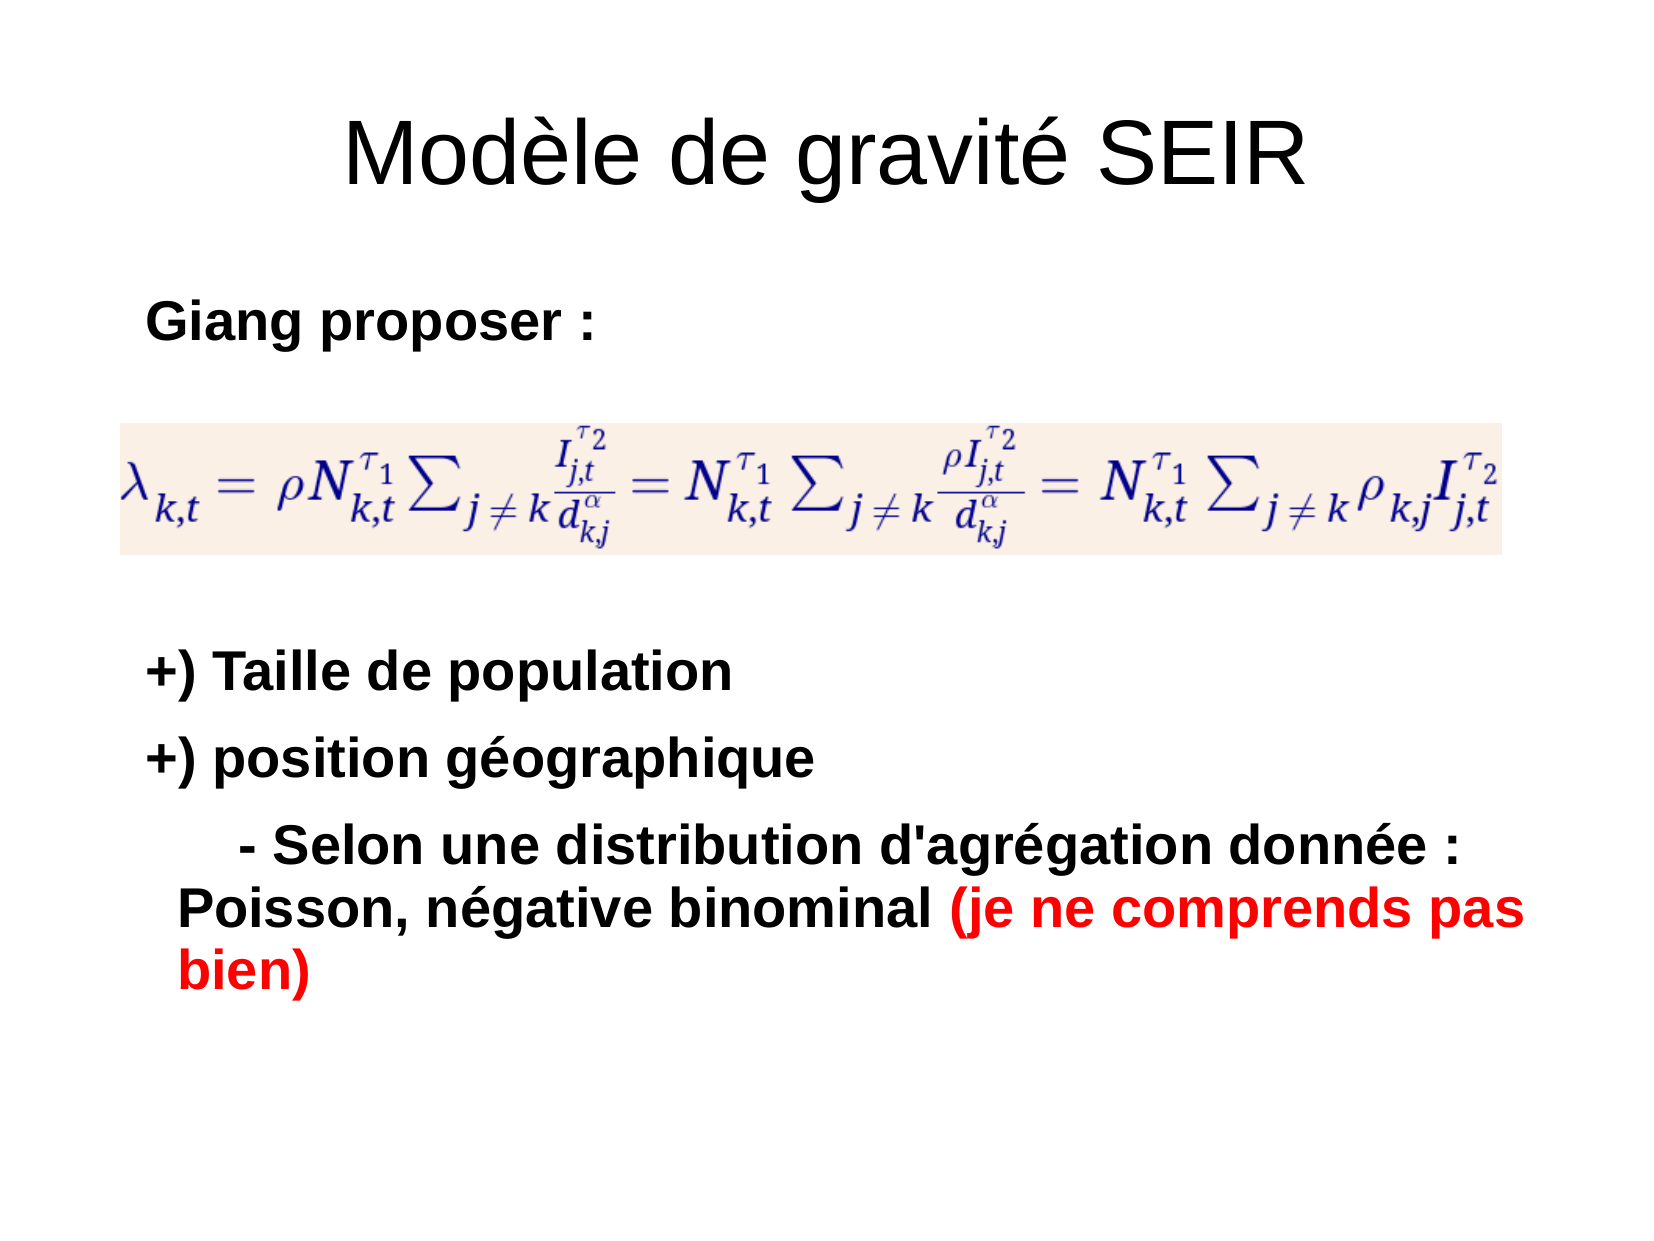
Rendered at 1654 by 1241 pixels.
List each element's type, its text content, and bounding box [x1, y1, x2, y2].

title Modèle de gravité SEIR [82, 49, 1571, 257]
picture [120, 423, 1502, 556]
list Giang proposer : +) Taille de population +) position géographique - Selon une distribution d'agrégation donnée : Poisson, négative binominal (je ne comprends pas bien) [82, 290, 1538, 1010]
